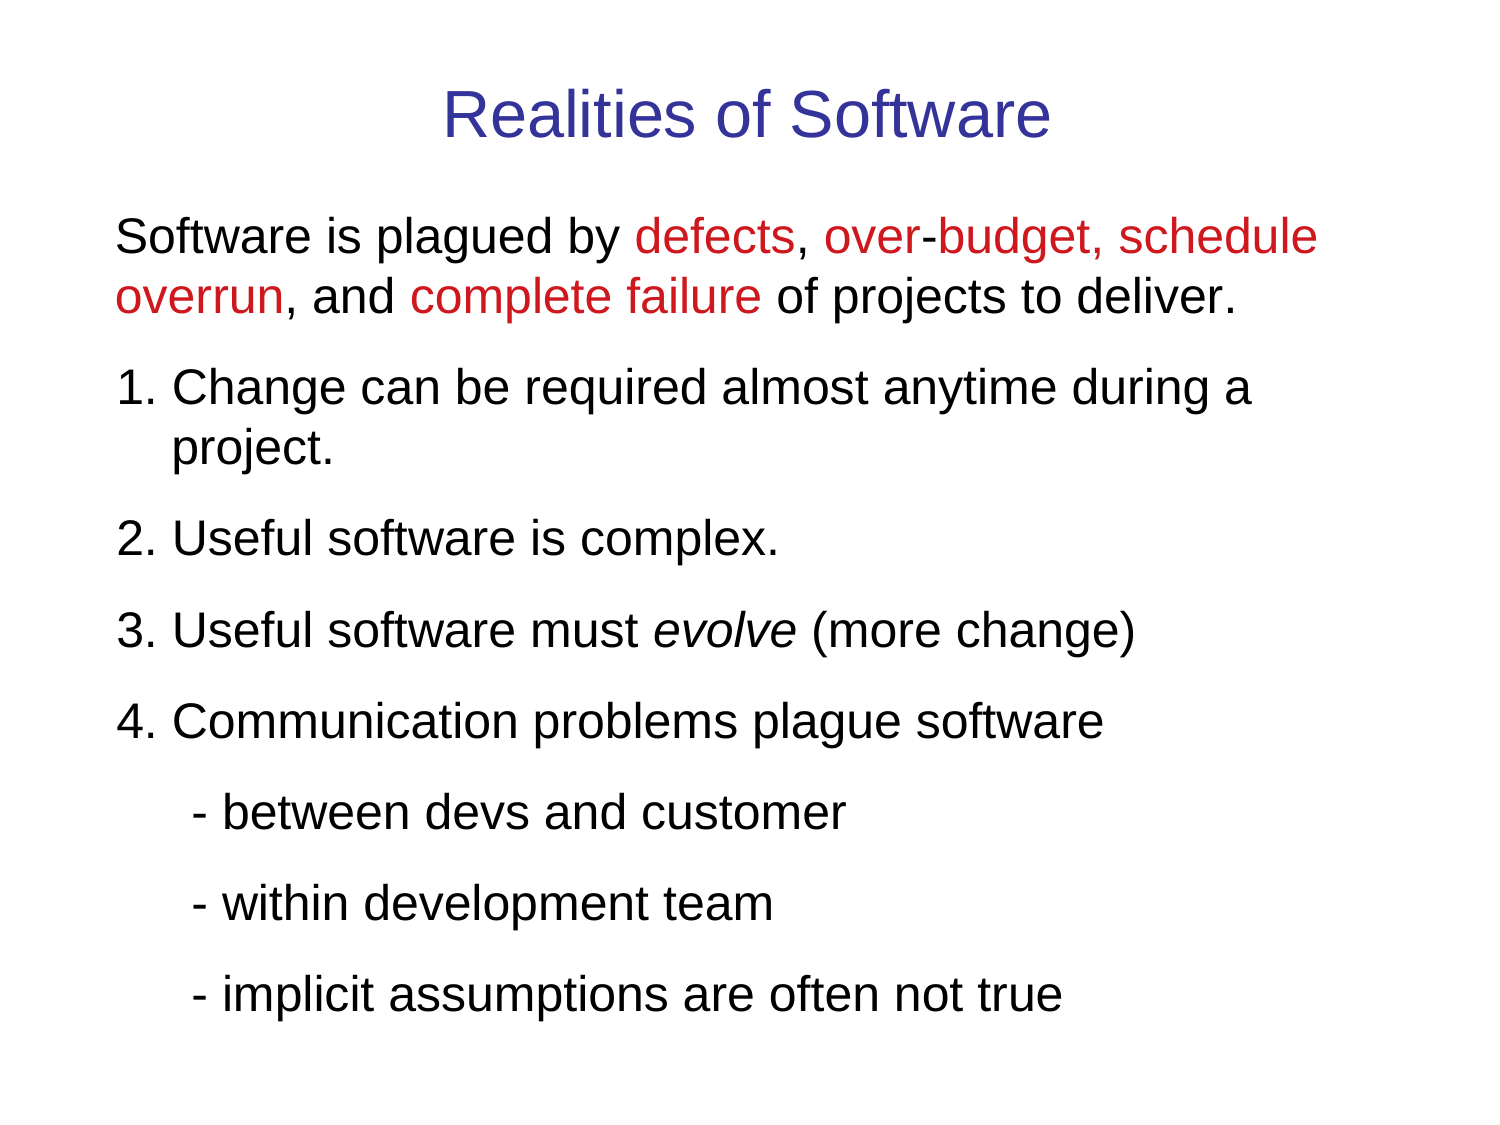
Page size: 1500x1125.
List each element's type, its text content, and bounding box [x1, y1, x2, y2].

list Software is plagued by defects, over-budget, schedule overrun, and complete failure of projects to deliver. 1. Change can be required almost anytime during a project. 2. Useful software is complex. 3. Useful software must evolve (more change) 4. Communication problems plague software - between devs and customer - within development team - implicit assumptions are often not true [100, 195, 1396, 1066]
title Realities of Software [100, 42, 1396, 180]
